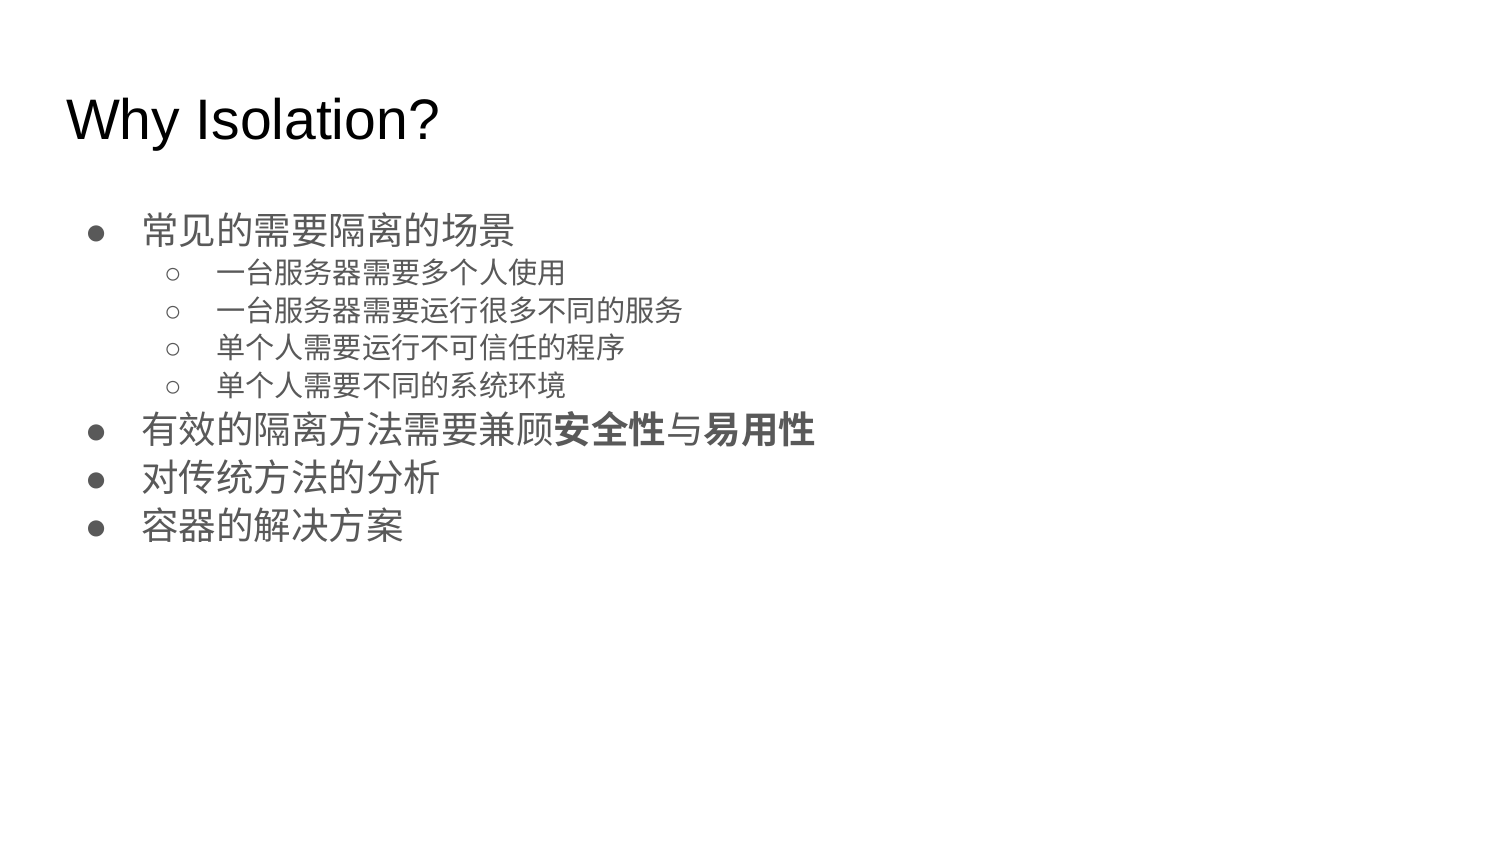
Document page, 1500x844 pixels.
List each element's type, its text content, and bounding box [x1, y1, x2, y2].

title Why Isolation? [51, 72, 1449, 167]
list 常见的需要隔离的场景 一台服务器需要多个人使用 一台服务器需要运行很多不同的服务 单个人需要运行不可信任的程序 单个人需要不同的系统环境 有效的隔离方法需要兼顾安全性与易用性 对传统方法的分析 容器的解决方案 [51, 189, 1449, 750]
